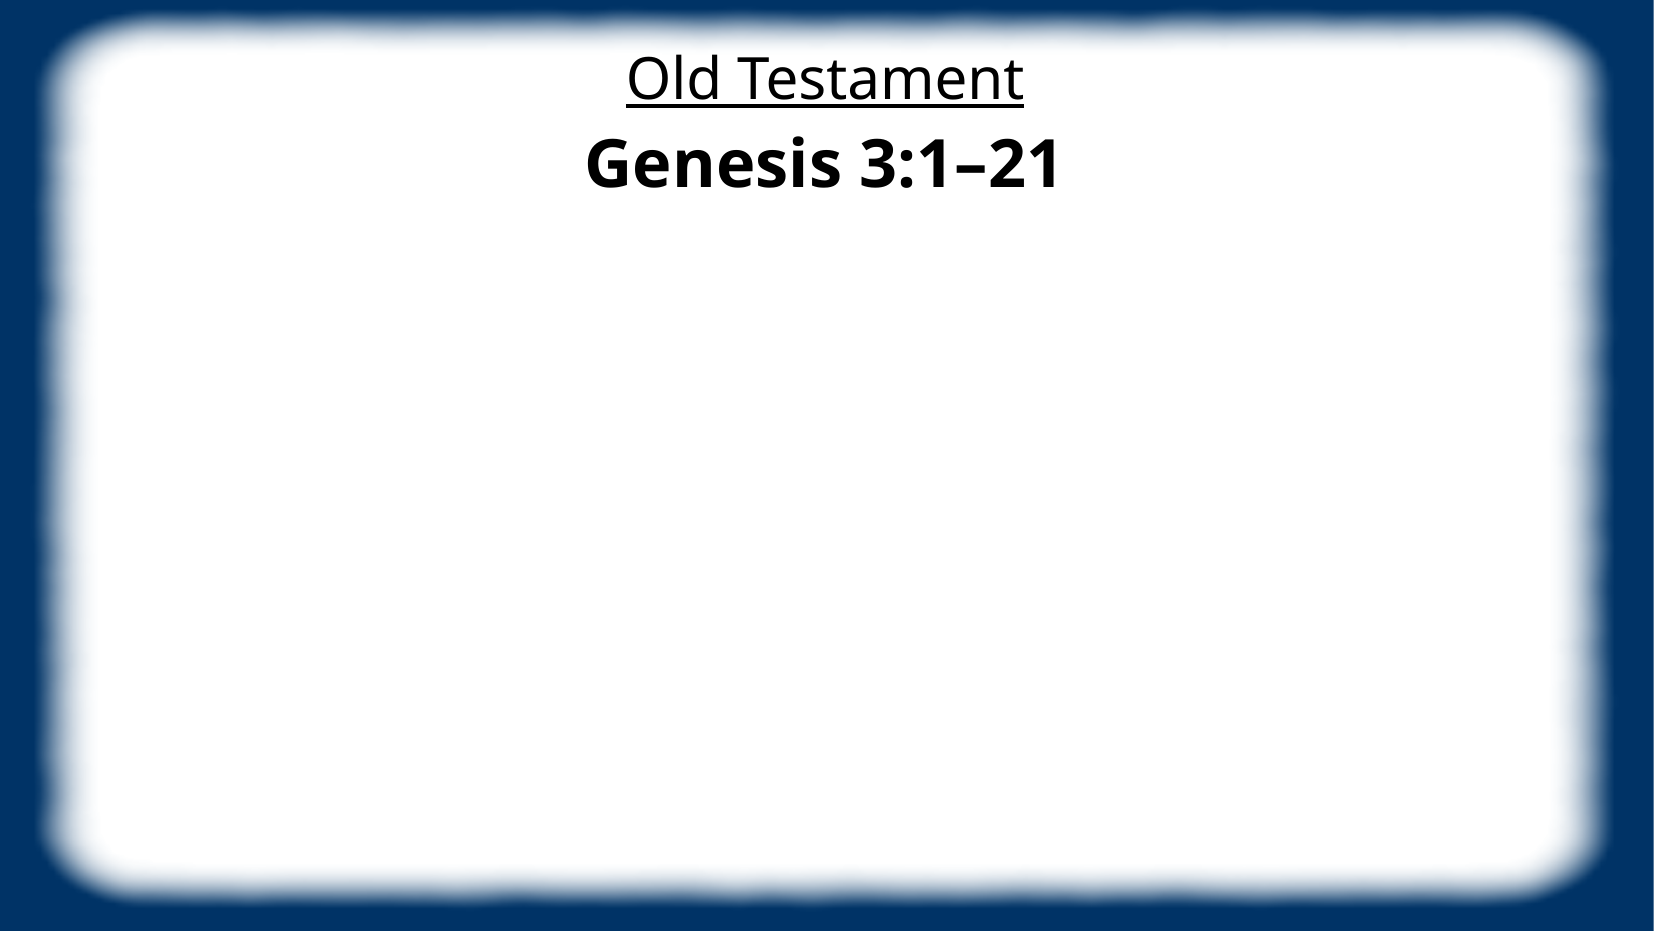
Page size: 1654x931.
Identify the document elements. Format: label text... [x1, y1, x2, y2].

picture [0, 0, 1654, 931]
text_box Old Testament Genesis 3:1–21 [90, 30, 1561, 226]
